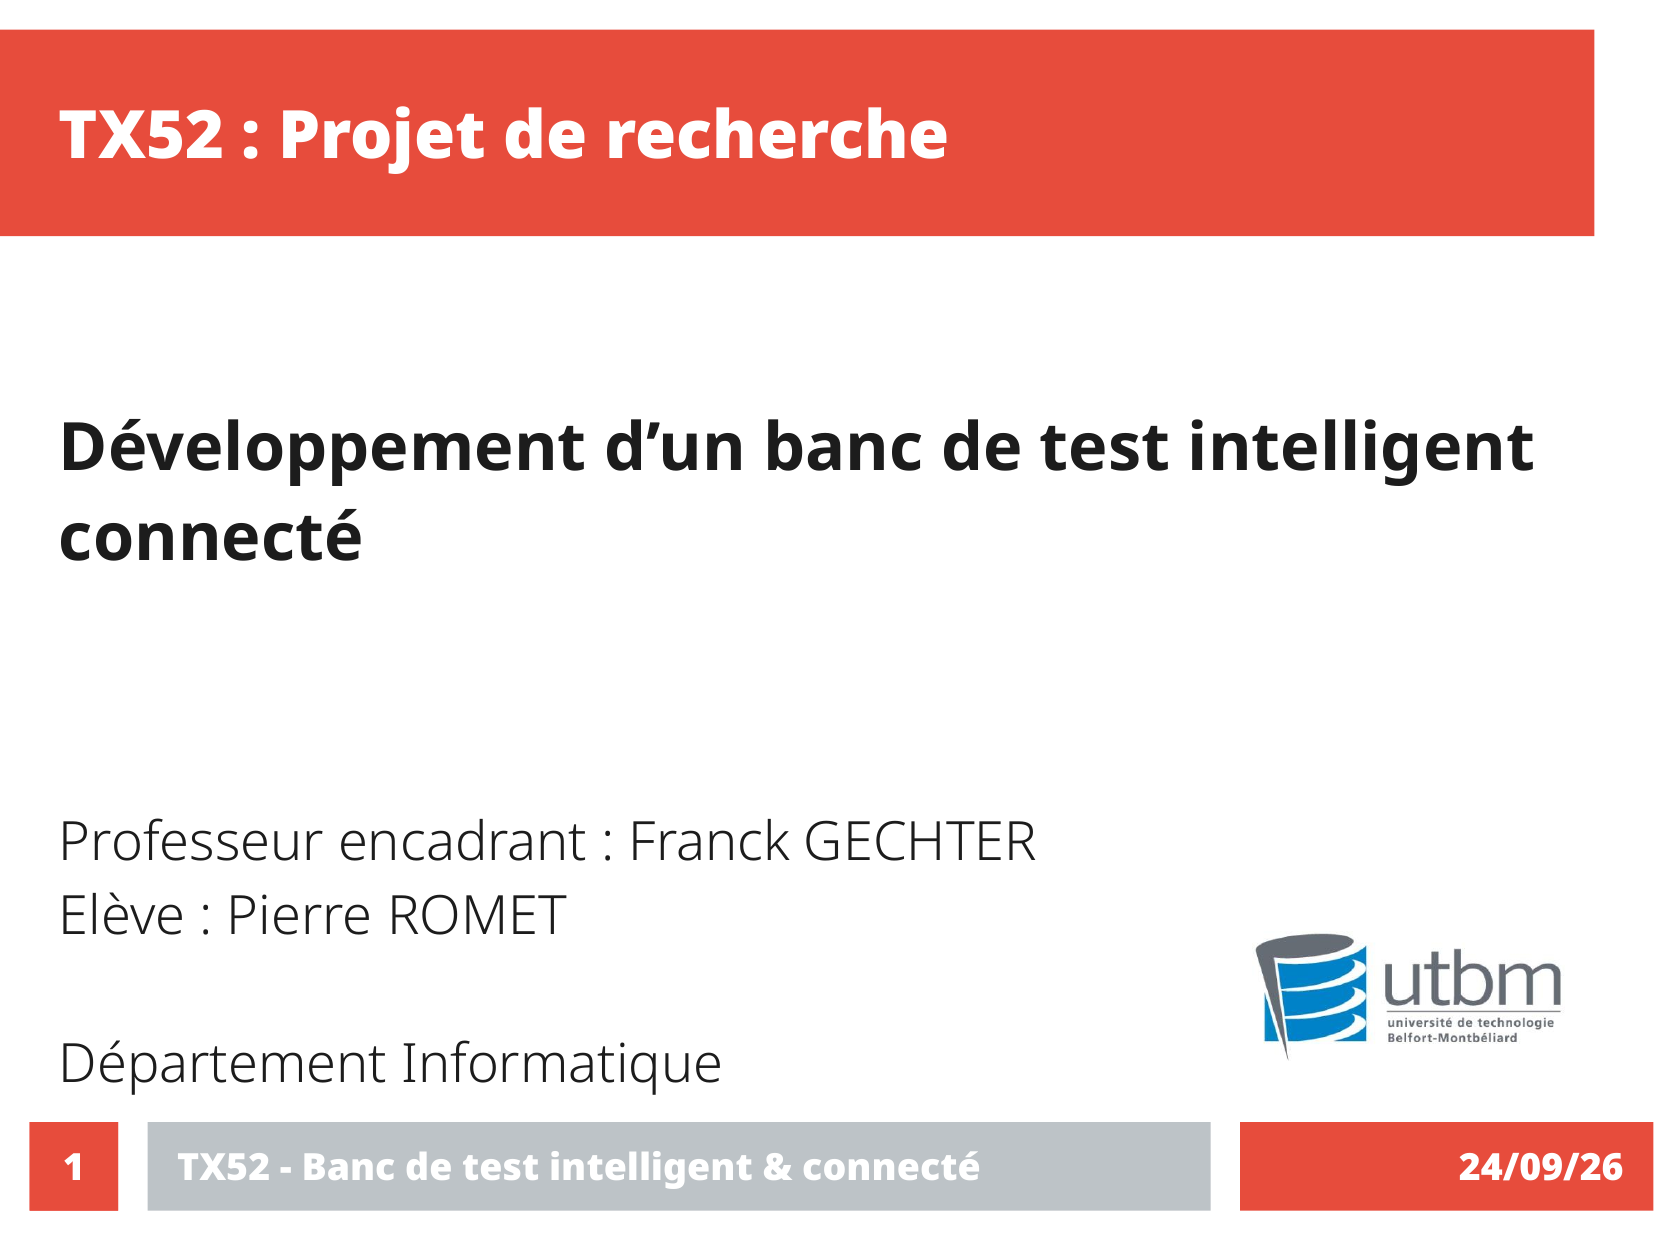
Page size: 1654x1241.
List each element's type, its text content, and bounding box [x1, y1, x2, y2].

subtitle Développement d’un banc de test intelligent connecté Professeur encadrant : Franck GECHTER Elève : Pierre ROMET Département Informatique [59, 324, 1565, 1093]
picture [1252, 931, 1565, 1063]
title TX52 : Projet de recherche [59, 59, 1595, 207]
